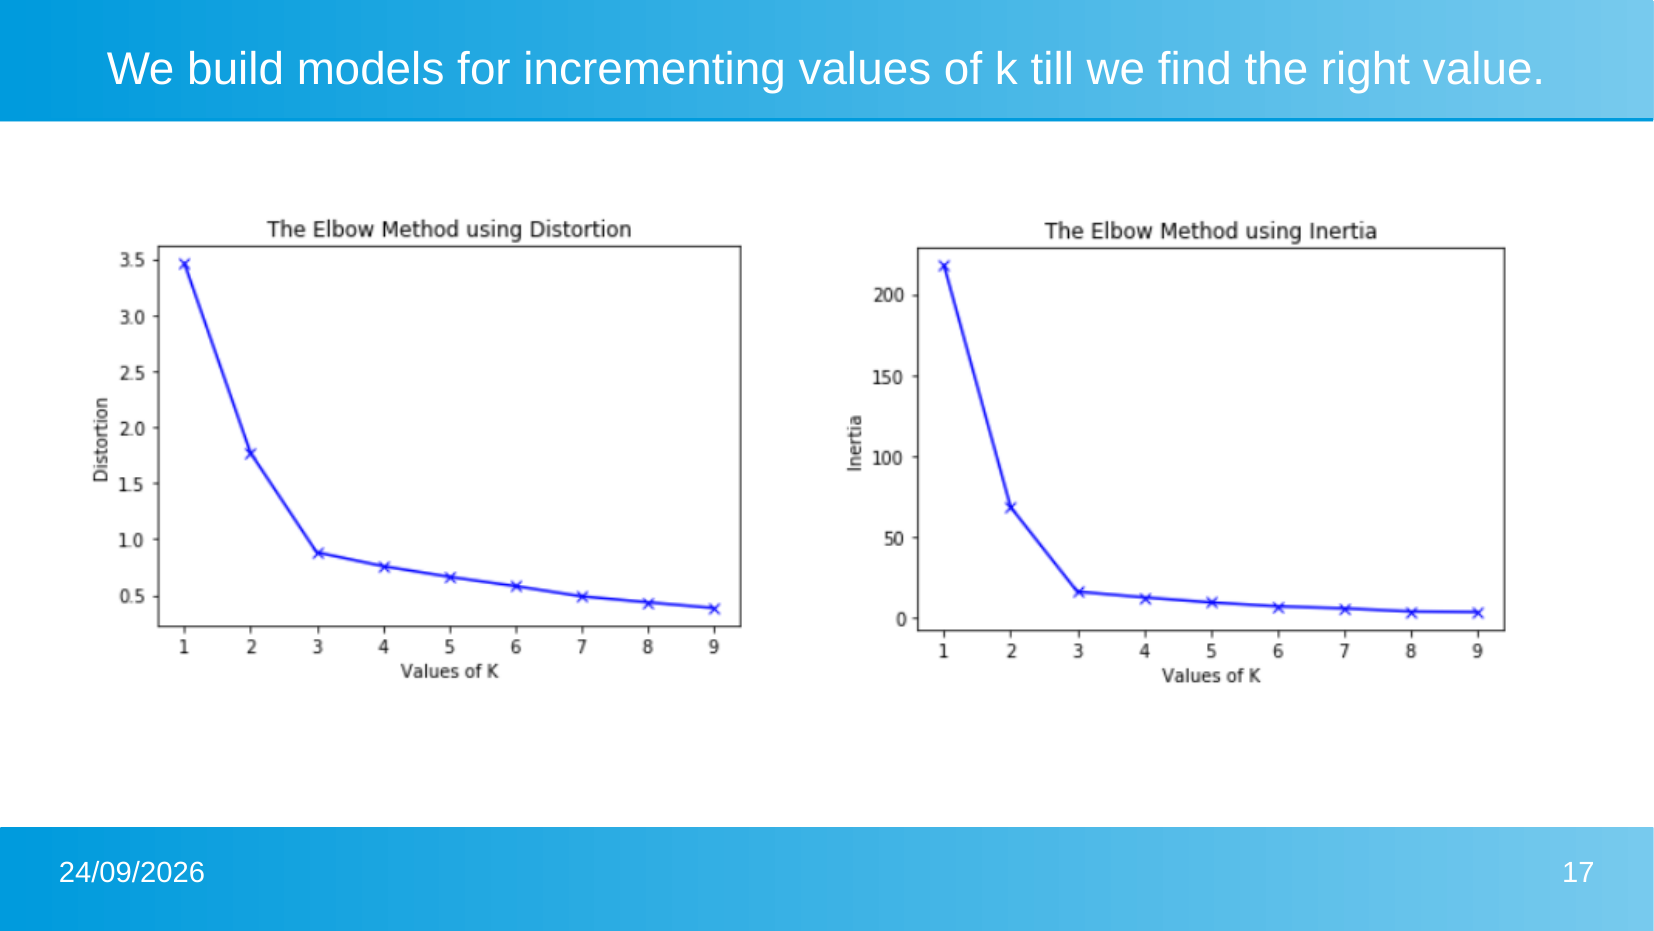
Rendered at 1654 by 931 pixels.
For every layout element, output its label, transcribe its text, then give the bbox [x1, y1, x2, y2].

title We build models for incrementing values of k till we find the right value. [59, 29, 1595, 108]
picture [29, 206, 1599, 709]
